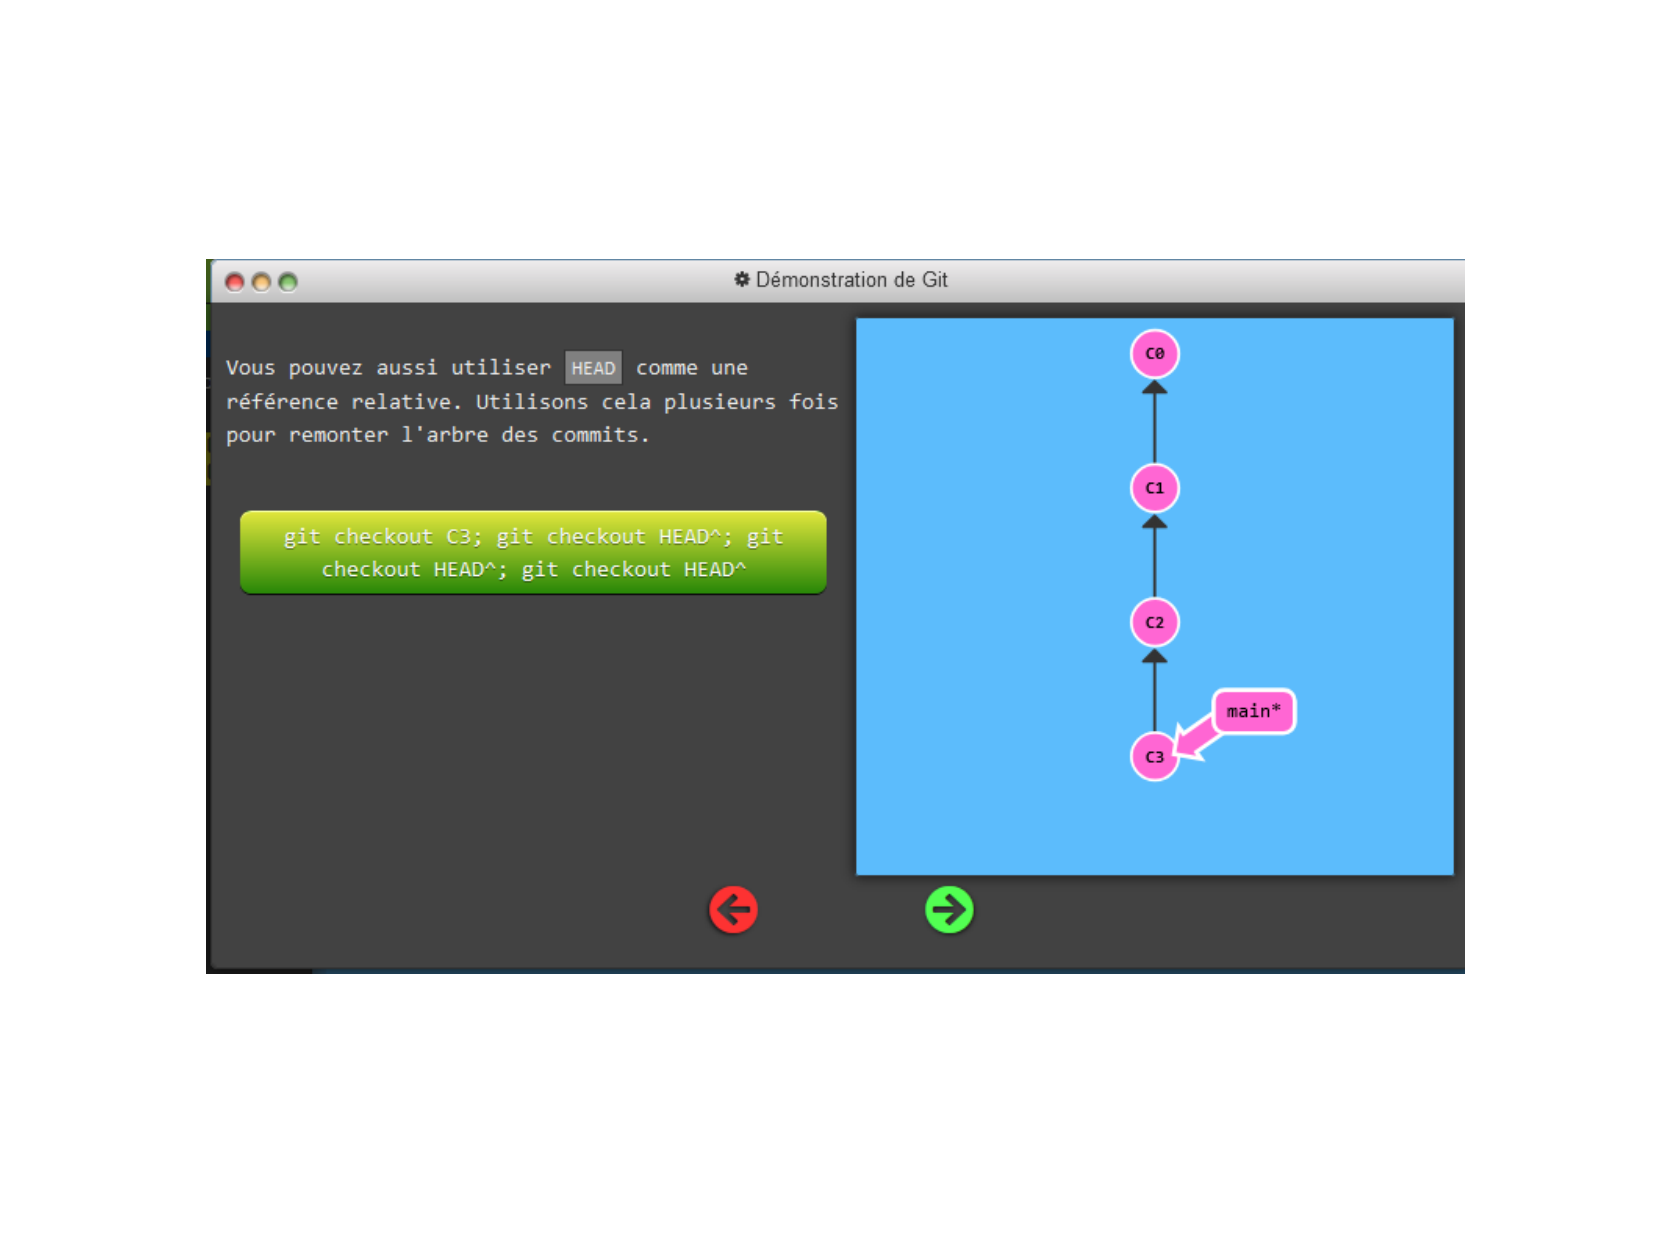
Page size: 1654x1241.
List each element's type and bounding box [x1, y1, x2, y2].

picture [206, 259, 1465, 974]
